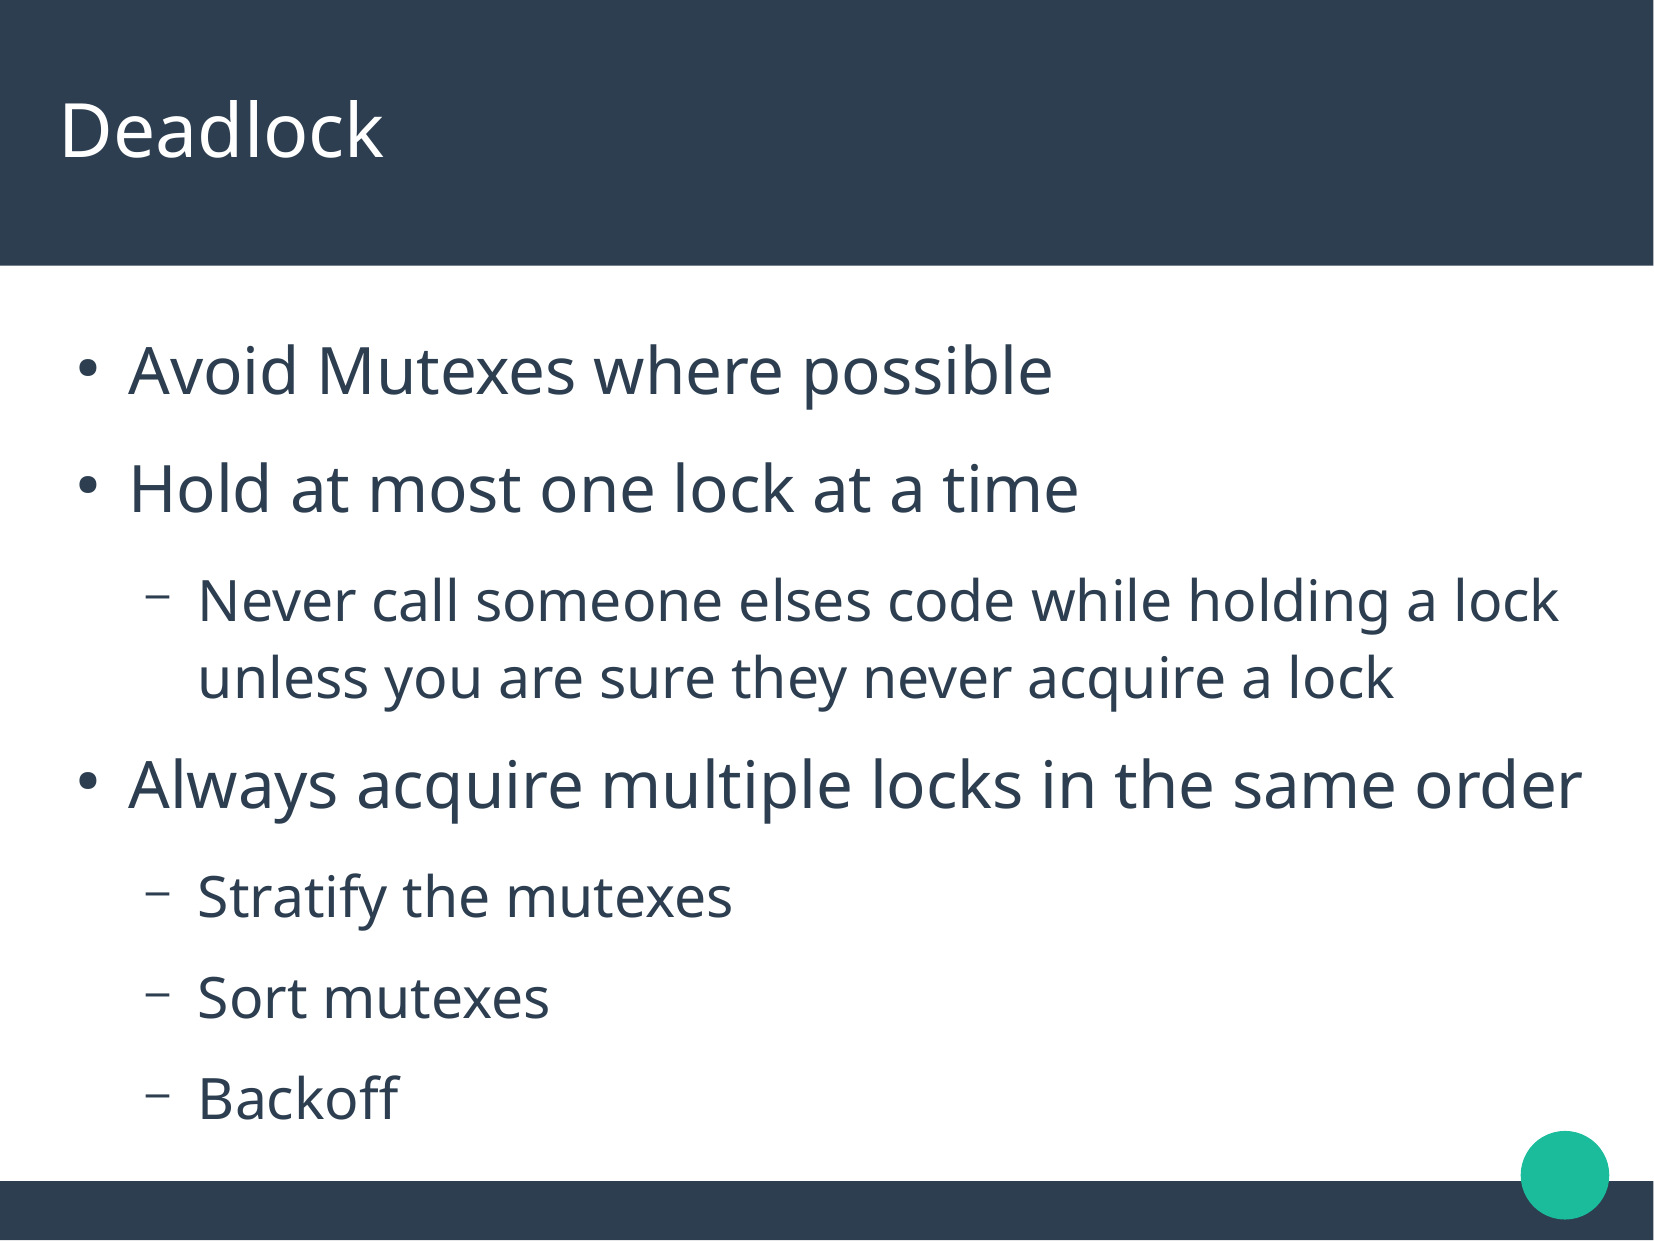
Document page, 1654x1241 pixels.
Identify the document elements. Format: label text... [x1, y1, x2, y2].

title Deadlock [59, 49, 1595, 207]
list Avoid Mutexes where possible Hold at most one lock at a time Never call someone elses code while holding a lock unless you are sure they never acquire a lock Always acquire multiple locks in the same order Stratify the mutexes Sort mutexes Backoff [59, 324, 1595, 1152]
